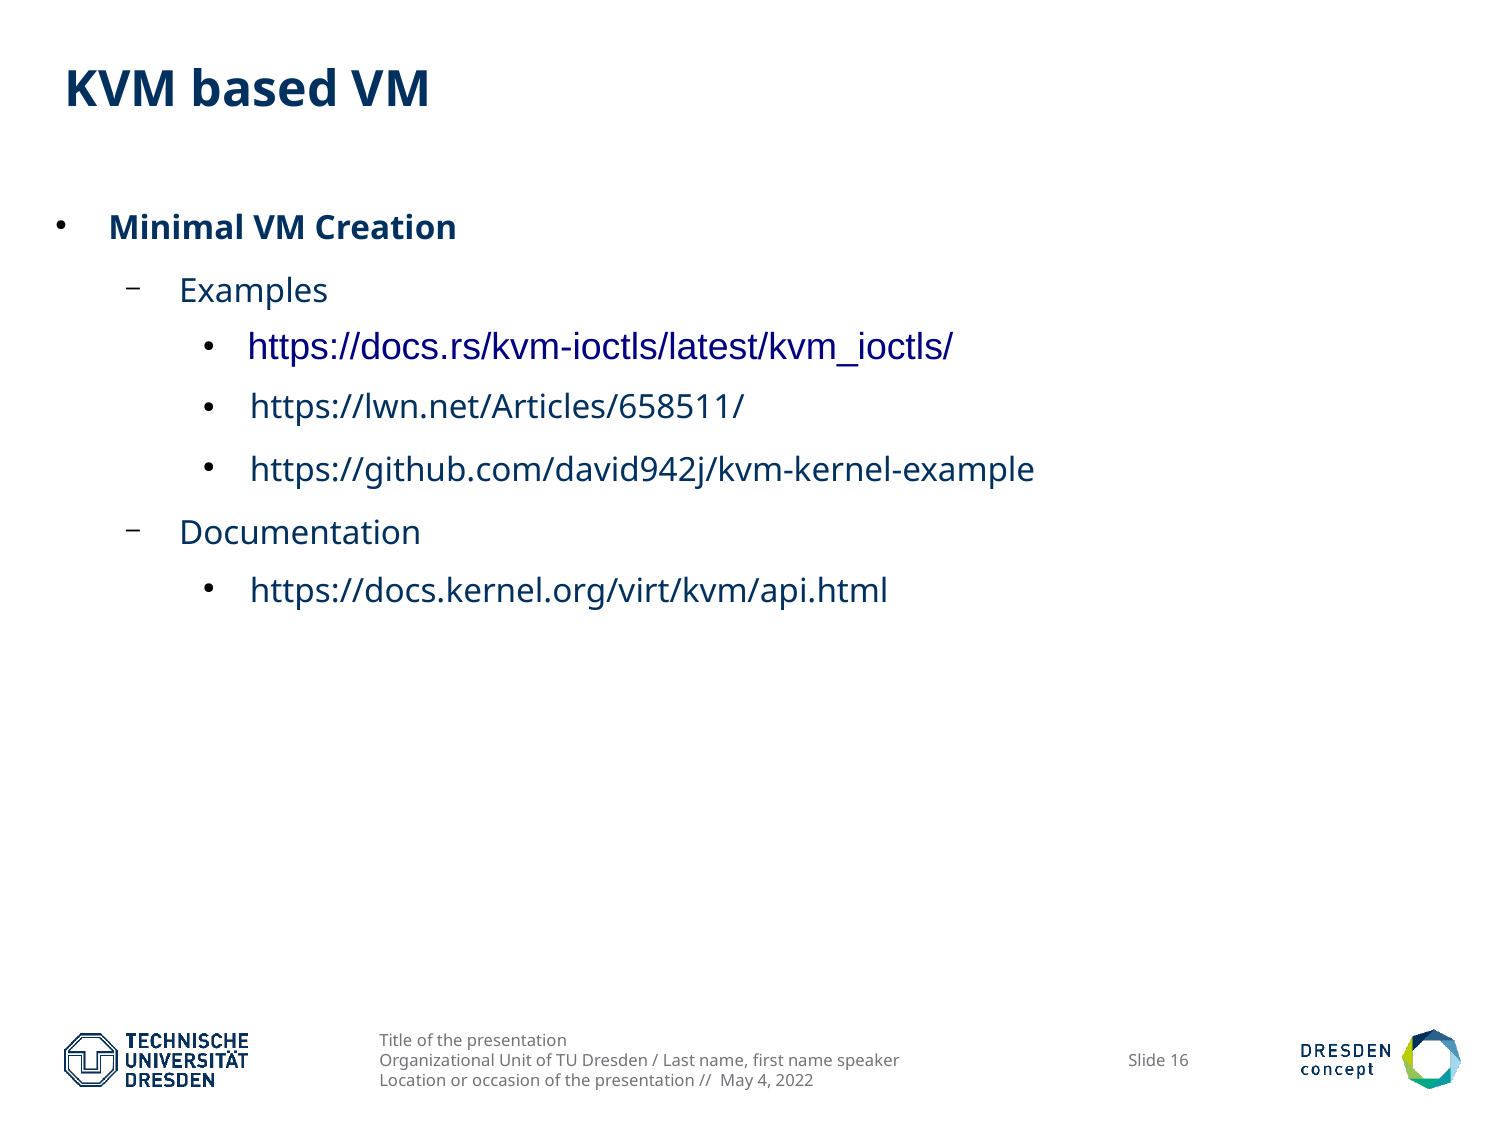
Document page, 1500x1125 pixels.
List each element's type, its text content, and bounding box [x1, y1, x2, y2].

title KVM based VM [64, 56, 1437, 190]
picture [1301, 1029, 1461, 1089]
text_box https://docs.rs/kvm-ioctls/latest/kvm_ioctls/ [232, 318, 969, 376]
picture [64, 1033, 248, 1087]
list Minimal VM Creation Examples https://lwn.net/Articles/658511/ https://github.com/david942j/kvm-kernel-example Documentation https://docs.kernel.org/virt/kvm/api.html [37, 205, 1351, 1013]
